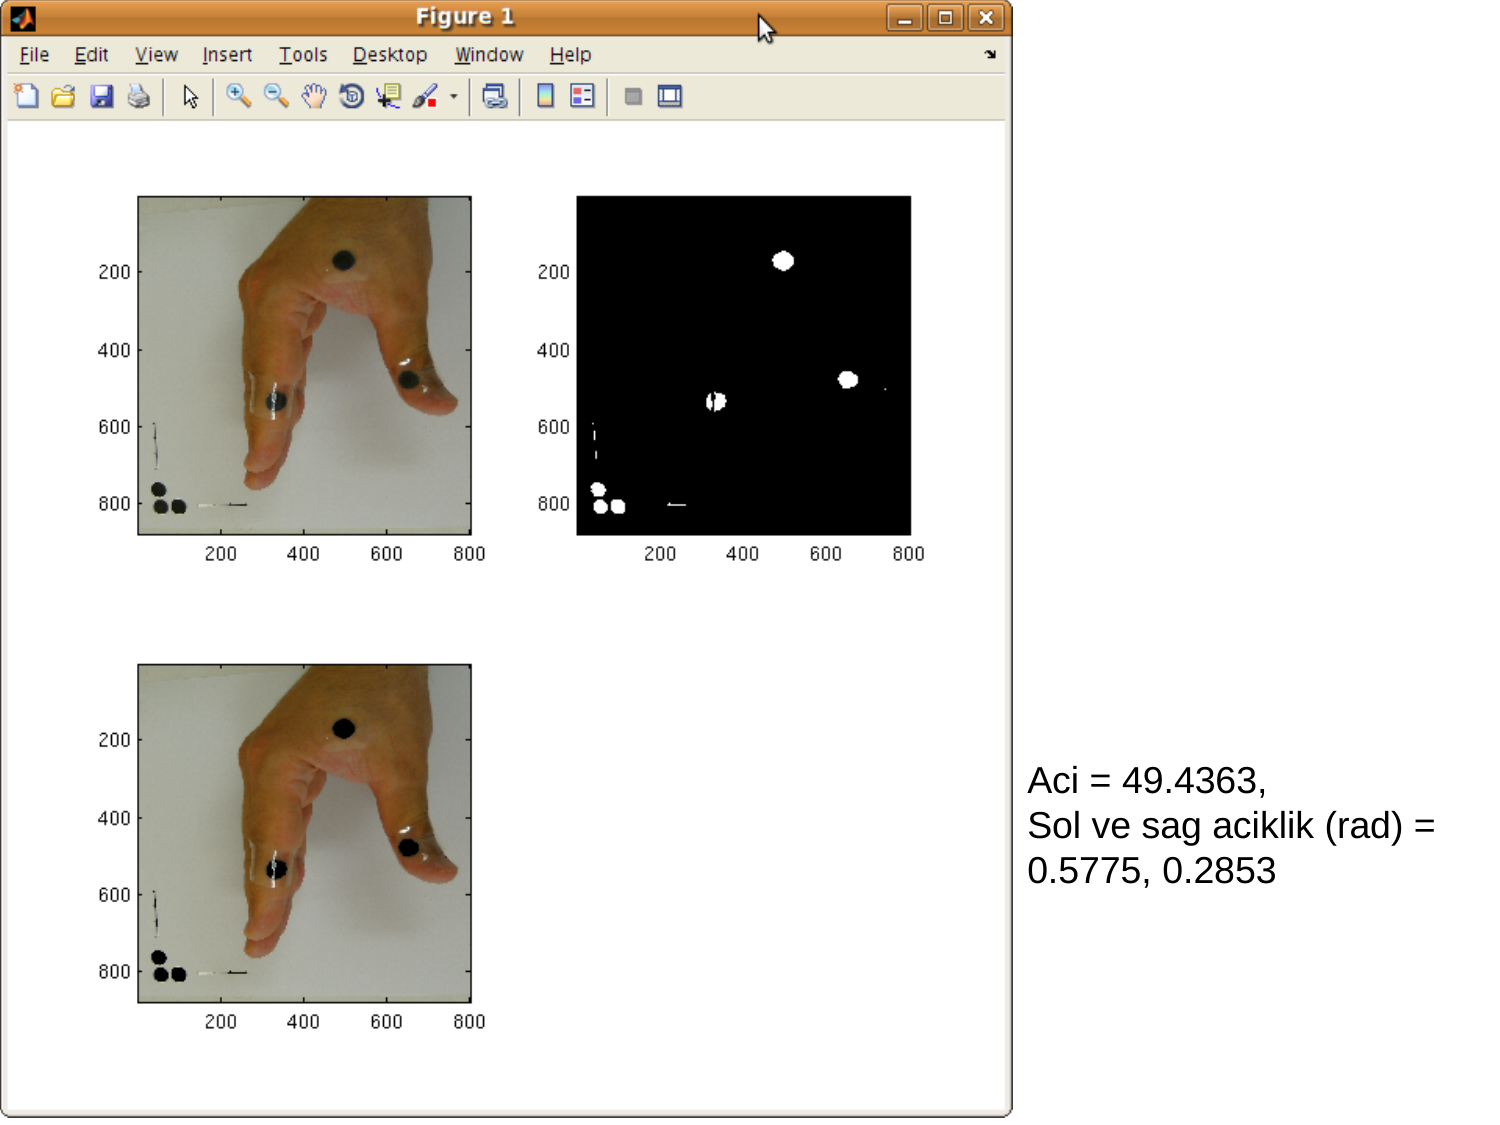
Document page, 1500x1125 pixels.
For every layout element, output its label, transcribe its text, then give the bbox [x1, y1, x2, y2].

picture [0, 0, 1013, 1118]
text_box Aci = 49.4363, Sol ve sag aciklik (rad) = 0.5775, 0.2853 [1012, 748, 1500, 1125]
